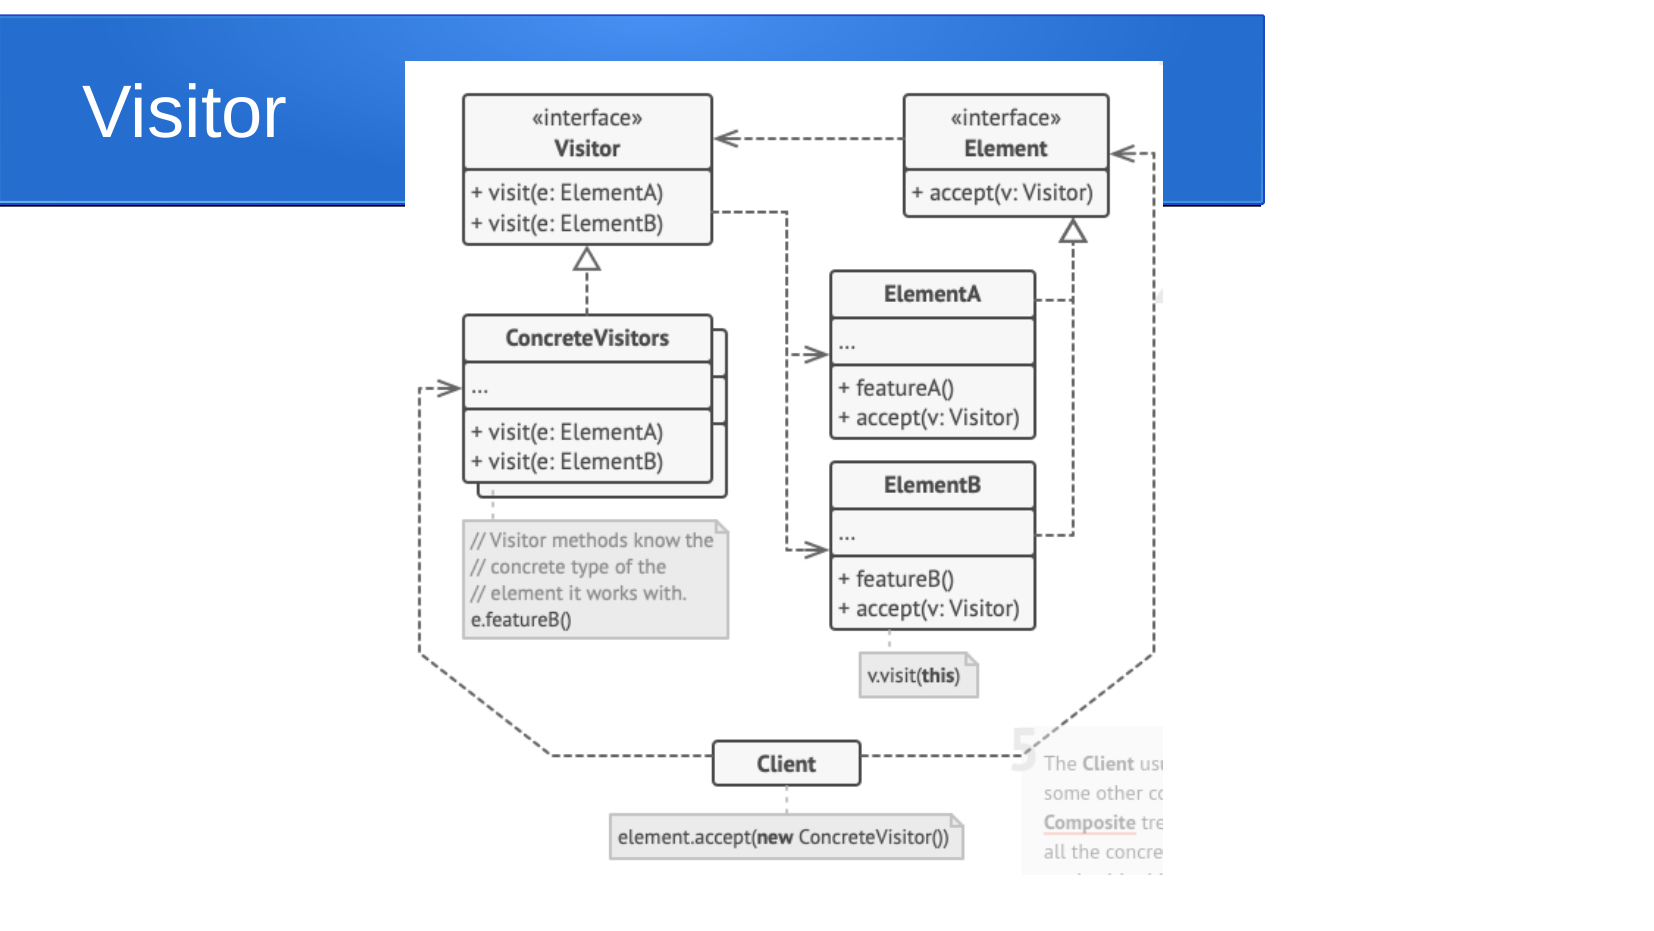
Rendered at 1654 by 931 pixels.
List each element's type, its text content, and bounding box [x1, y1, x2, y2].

title Visitor [82, 35, 1235, 189]
picture [405, 61, 1163, 875]
